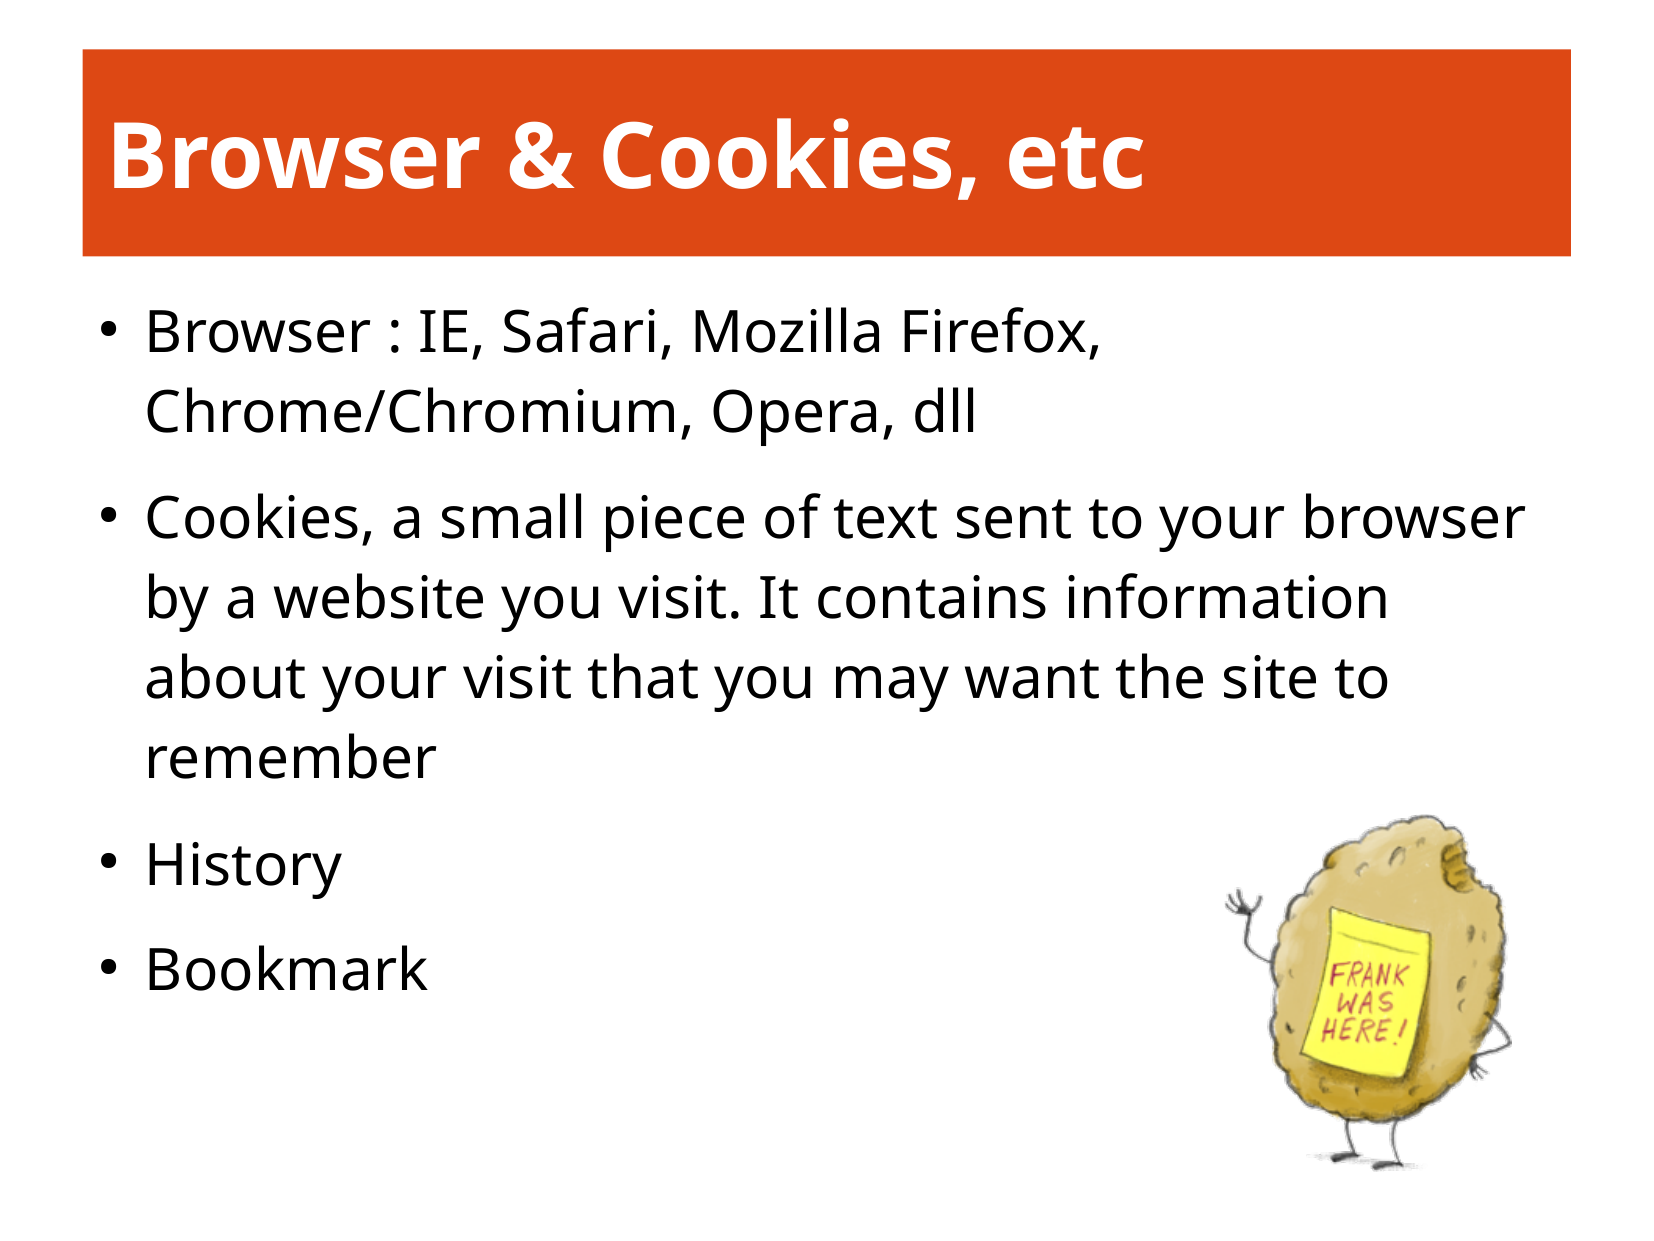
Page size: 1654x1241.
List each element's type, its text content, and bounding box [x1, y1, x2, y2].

picture [1224, 814, 1512, 1172]
list Browser : IE, Safari, Mozilla Firefox, Chrome/Chromium, Opera, dll Cookies, a small piece of text sent to your browser by a website you visit. It contains information about your visit that you may want the site to remember History Bookmark [82, 290, 1571, 1010]
title Browser & Cookies, etc [82, 49, 1571, 257]
